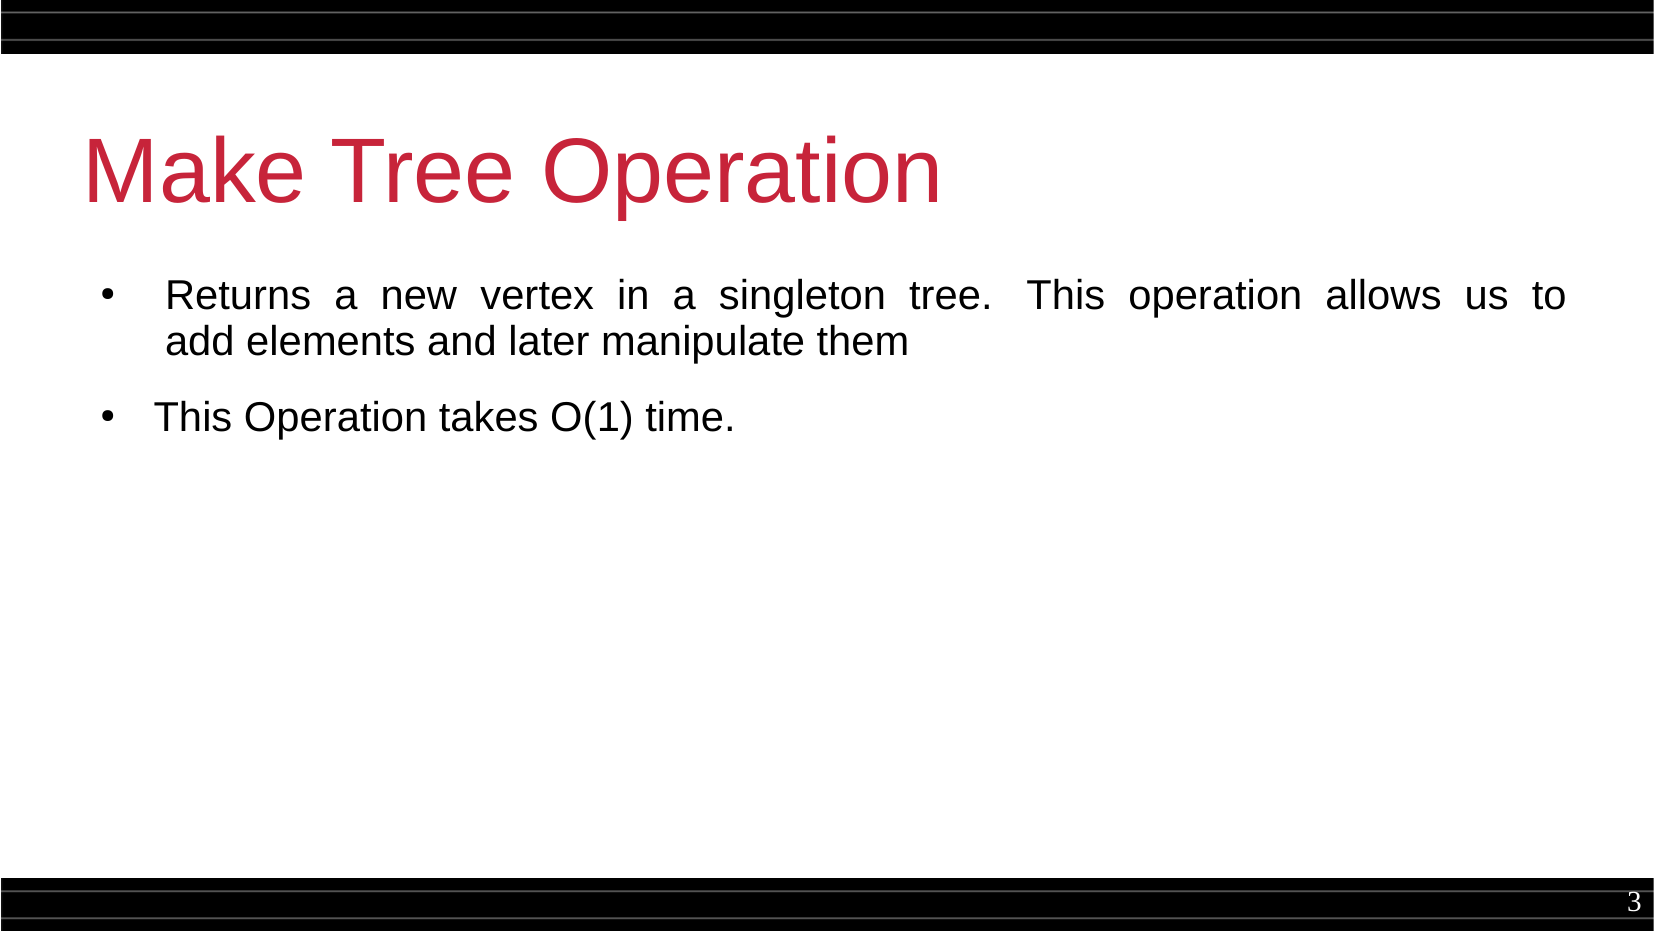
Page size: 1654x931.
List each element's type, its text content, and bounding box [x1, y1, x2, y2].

title Make Tree Operation [82, 92, 1571, 249]
list Returns a new vertex in a singleton tree. This operation allows us to add elements and later manipulate them This Operation takes O(1) time. [82, 271, 1571, 758]
picture [1, 0, 1654, 54]
picture [1, 878, 1654, 931]
